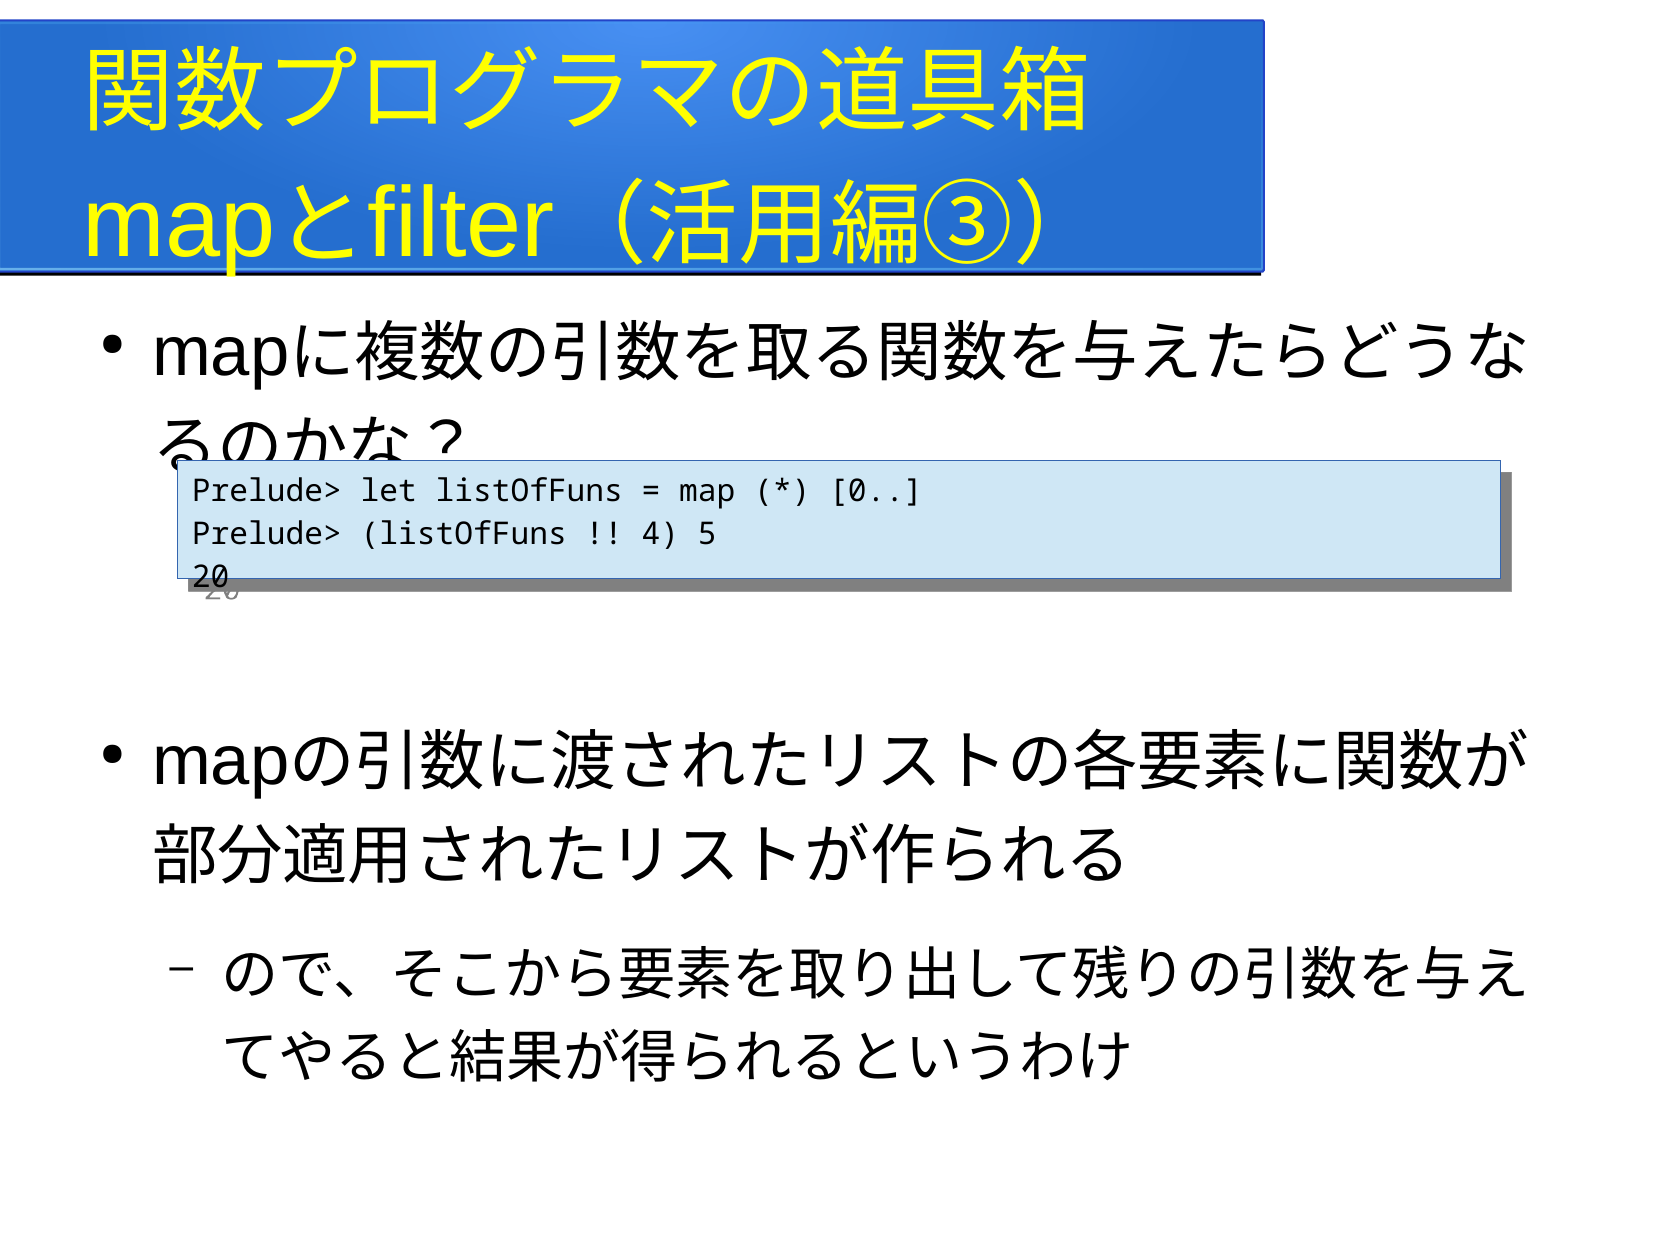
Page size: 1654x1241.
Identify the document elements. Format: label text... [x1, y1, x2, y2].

list mapに複数の引数を取る関数を与えたらどうなるのかな？ mapの引数に渡されたリストの各要素に関数が部分適用されたリストが作られる ので、そこから要素を取り出して残りの引数を与えてやると結果が得られるというわけ [82, 299, 1571, 1099]
title 関数プログラマの道具箱 mapとfilter（活用編③） [82, 47, 1235, 252]
text_box Prelude> let listOfFuns = map (*) [0..] Prelude> (listOfFuns !! 4) 5 20 [177, 460, 1501, 579]
